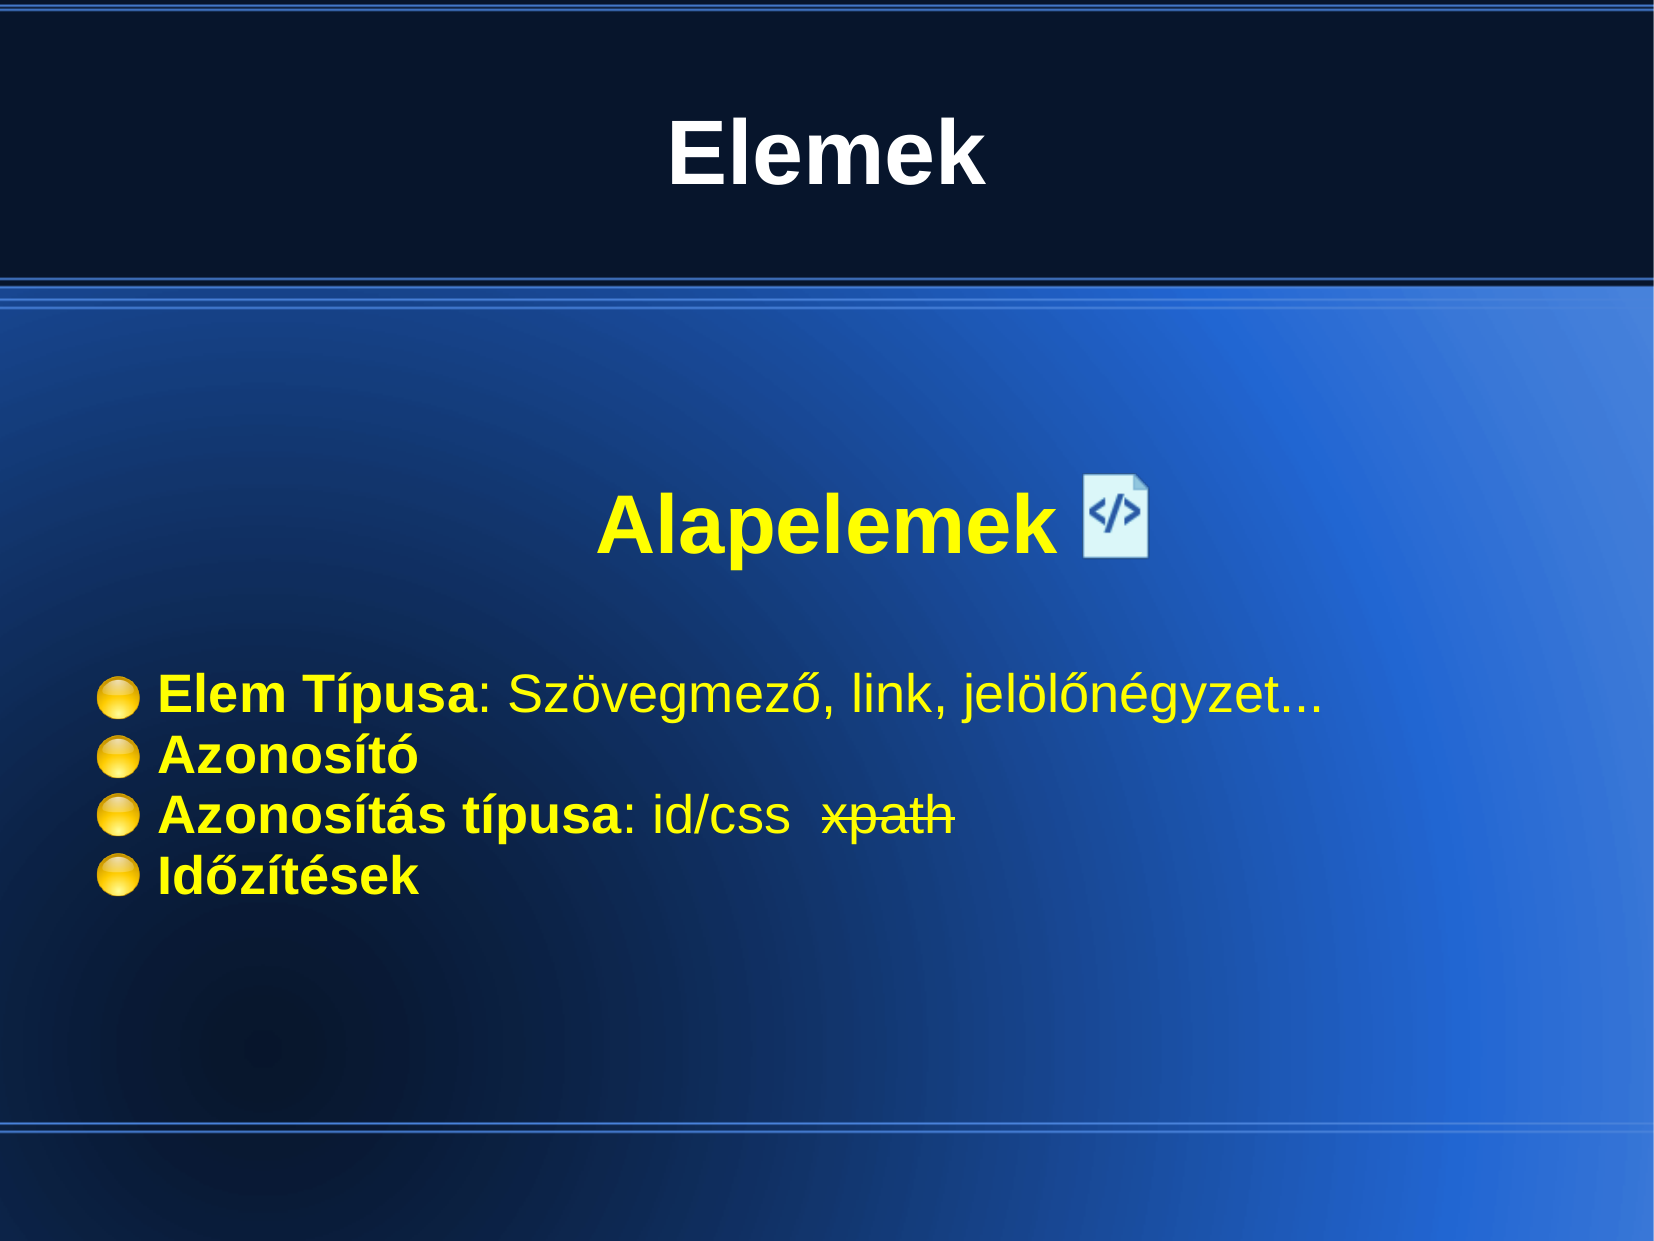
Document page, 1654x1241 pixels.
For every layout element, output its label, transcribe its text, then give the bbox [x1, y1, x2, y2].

picture [0, 0, 1654, 1241]
subtitle Alapelemek Elem Típusa: Szövegmező, link, jelölőnégyzet... Azonosító Azonosítás típusa: id/css xpath Időzítések [82, 401, 1571, 1104]
title Elemek [82, 49, 1571, 257]
